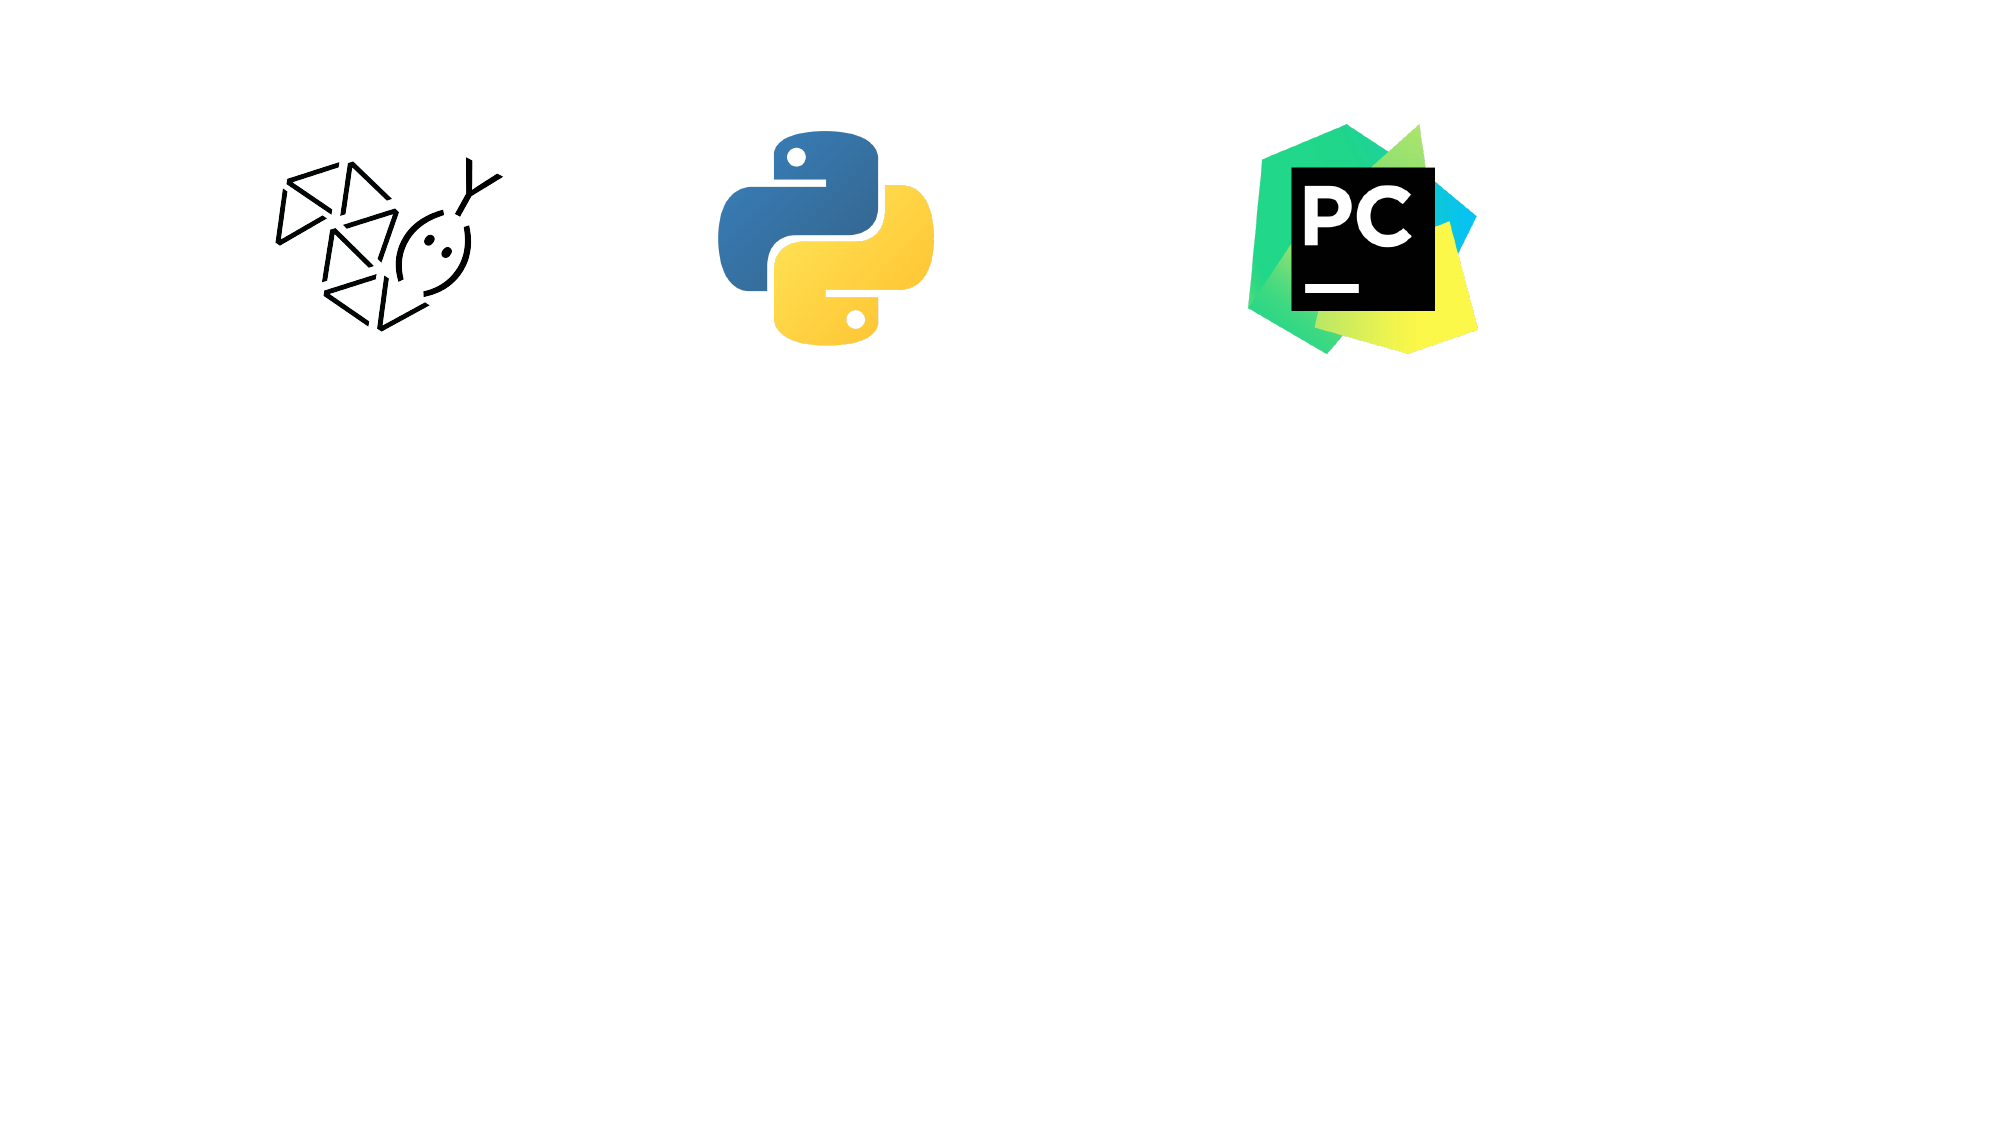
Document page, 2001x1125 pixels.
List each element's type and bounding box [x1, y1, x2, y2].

picture [264, 115, 512, 363]
picture [718, 131, 934, 347]
picture [1248, 124, 1478, 354]
